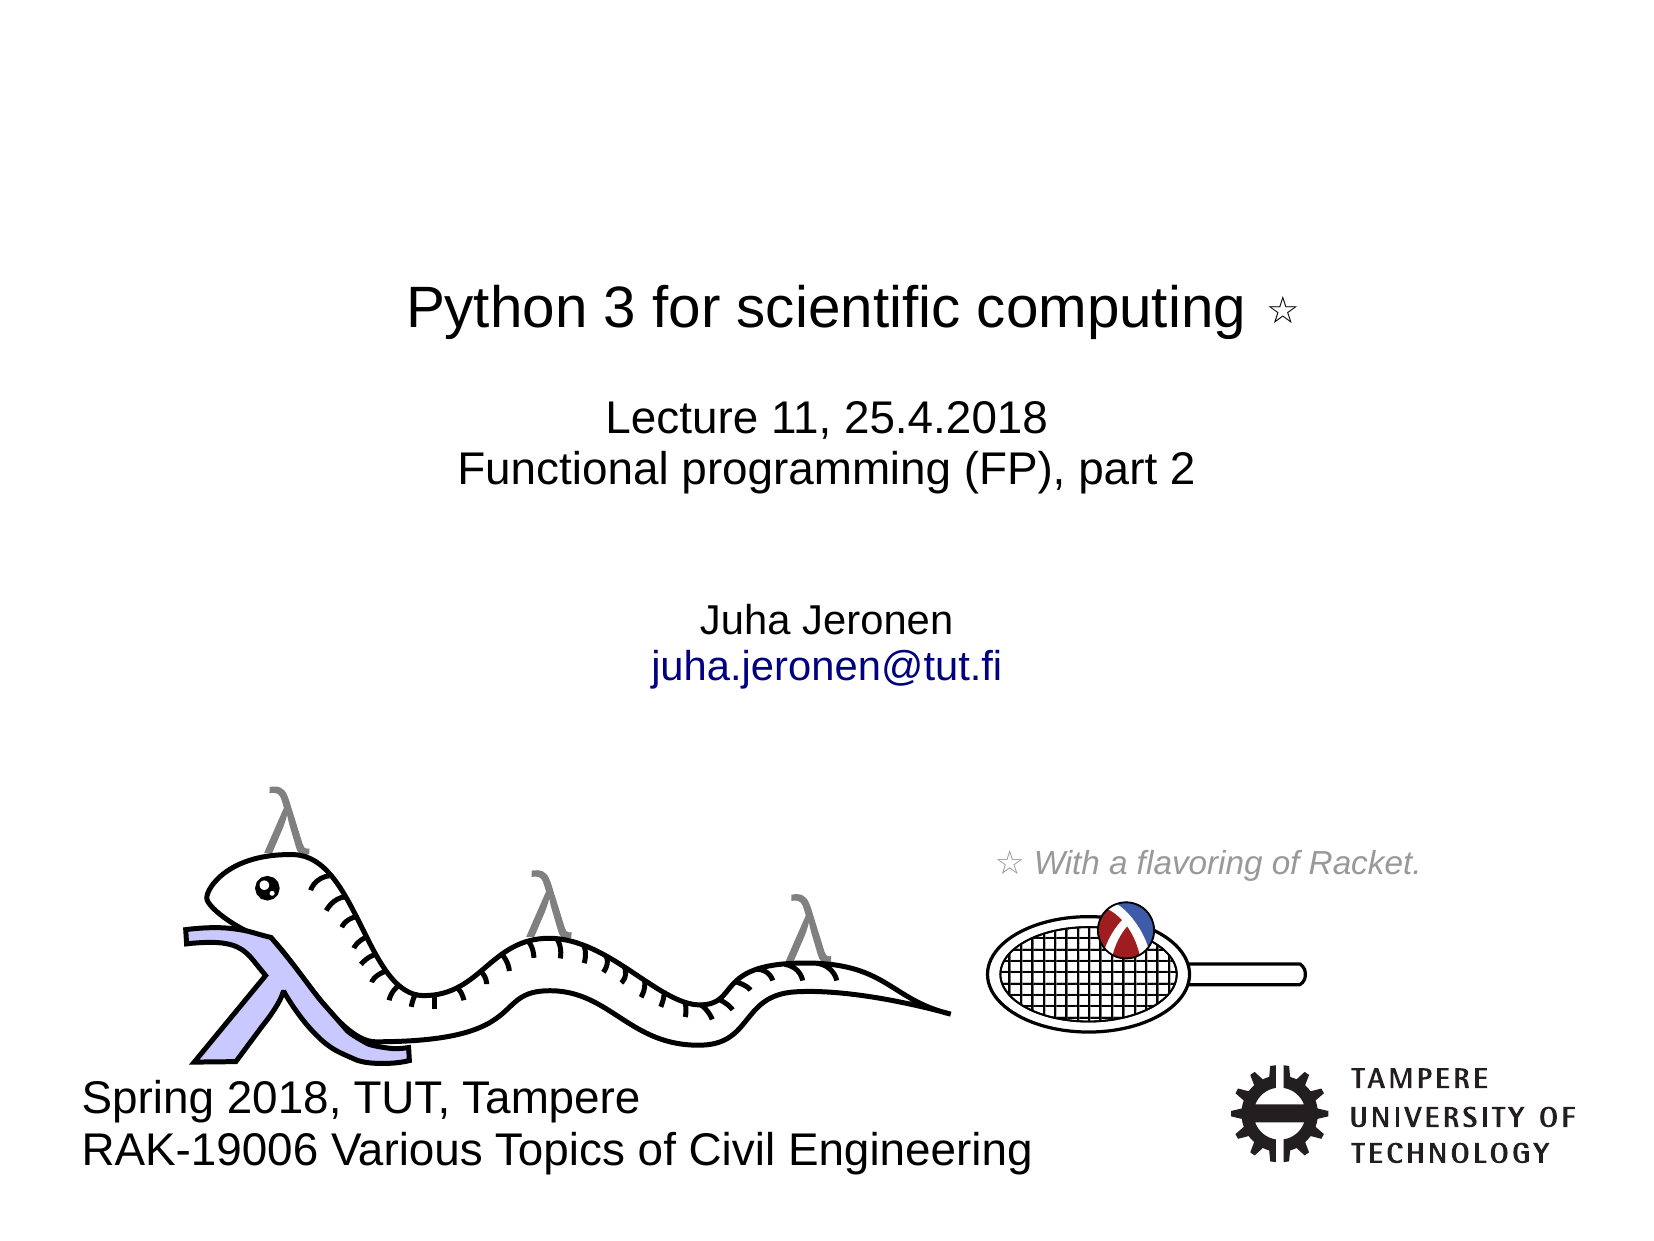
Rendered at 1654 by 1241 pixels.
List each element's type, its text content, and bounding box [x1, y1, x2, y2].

subtitle Python 3 for scientific computing Lecture 11, 25.4.2018 Functional programming (FP), part 2 Juha Jeronen juha.jeronen@tut.fi [82, 273, 1571, 1027]
picture [1230, 1065, 1576, 1164]
picture [183, 786, 952, 1066]
text_box ☆ With a flavoring of Racket. [980, 837, 1481, 890]
text_box ☆ [1251, 282, 1315, 340]
picture [985, 1027, 1307, 1034]
text_box Spring 2018, TUT, Tampere RAK-19006 Various Topics of Civil Engineering [66, 1065, 1051, 1183]
